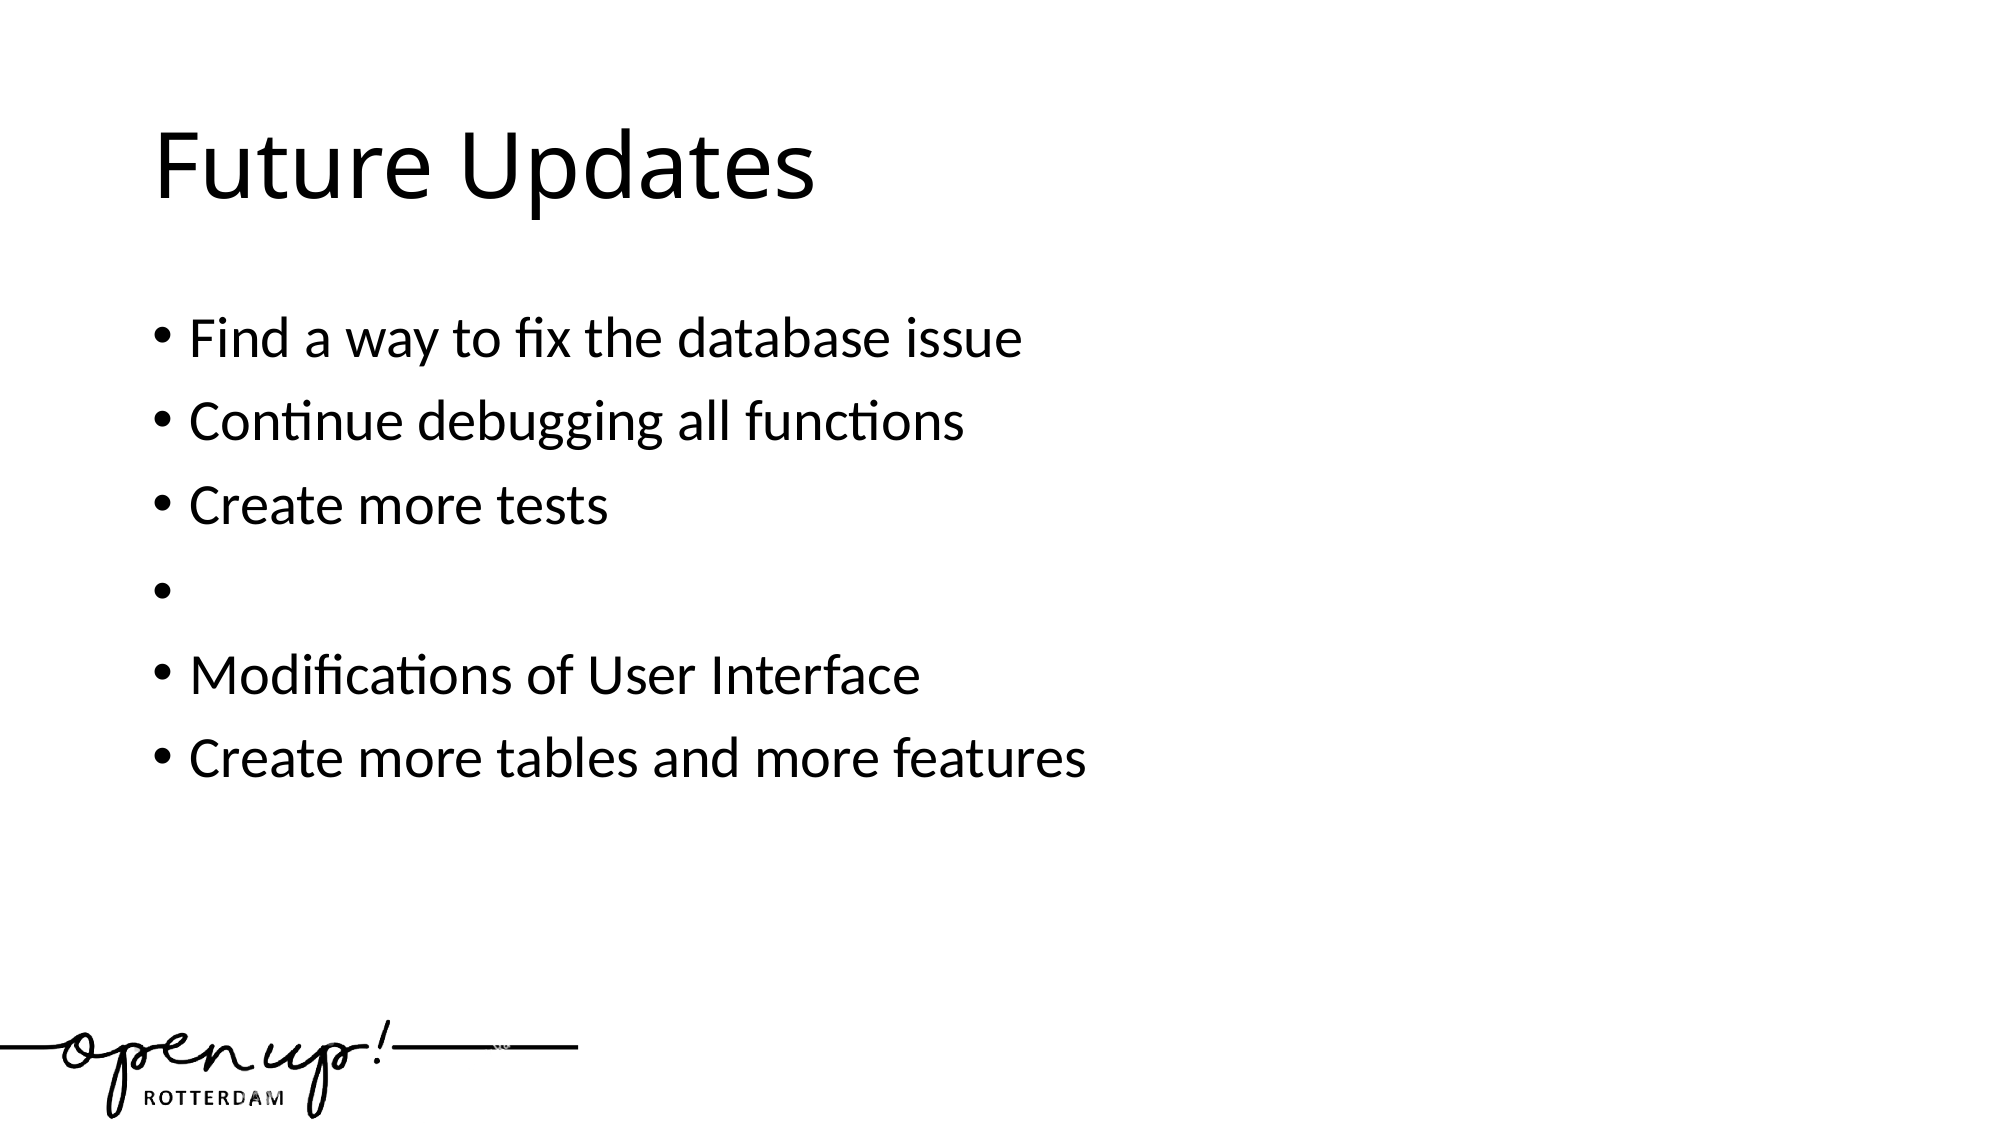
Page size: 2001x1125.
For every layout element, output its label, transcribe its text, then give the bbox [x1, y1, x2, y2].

title Future Updates [137, 59, 1863, 278]
list Find a way to fix the database issue Continue debugging all functions Create more tests Modifications of User Interface Create more tables and more features [137, 299, 1863, 1014]
picture [0, 1019, 579, 1125]
